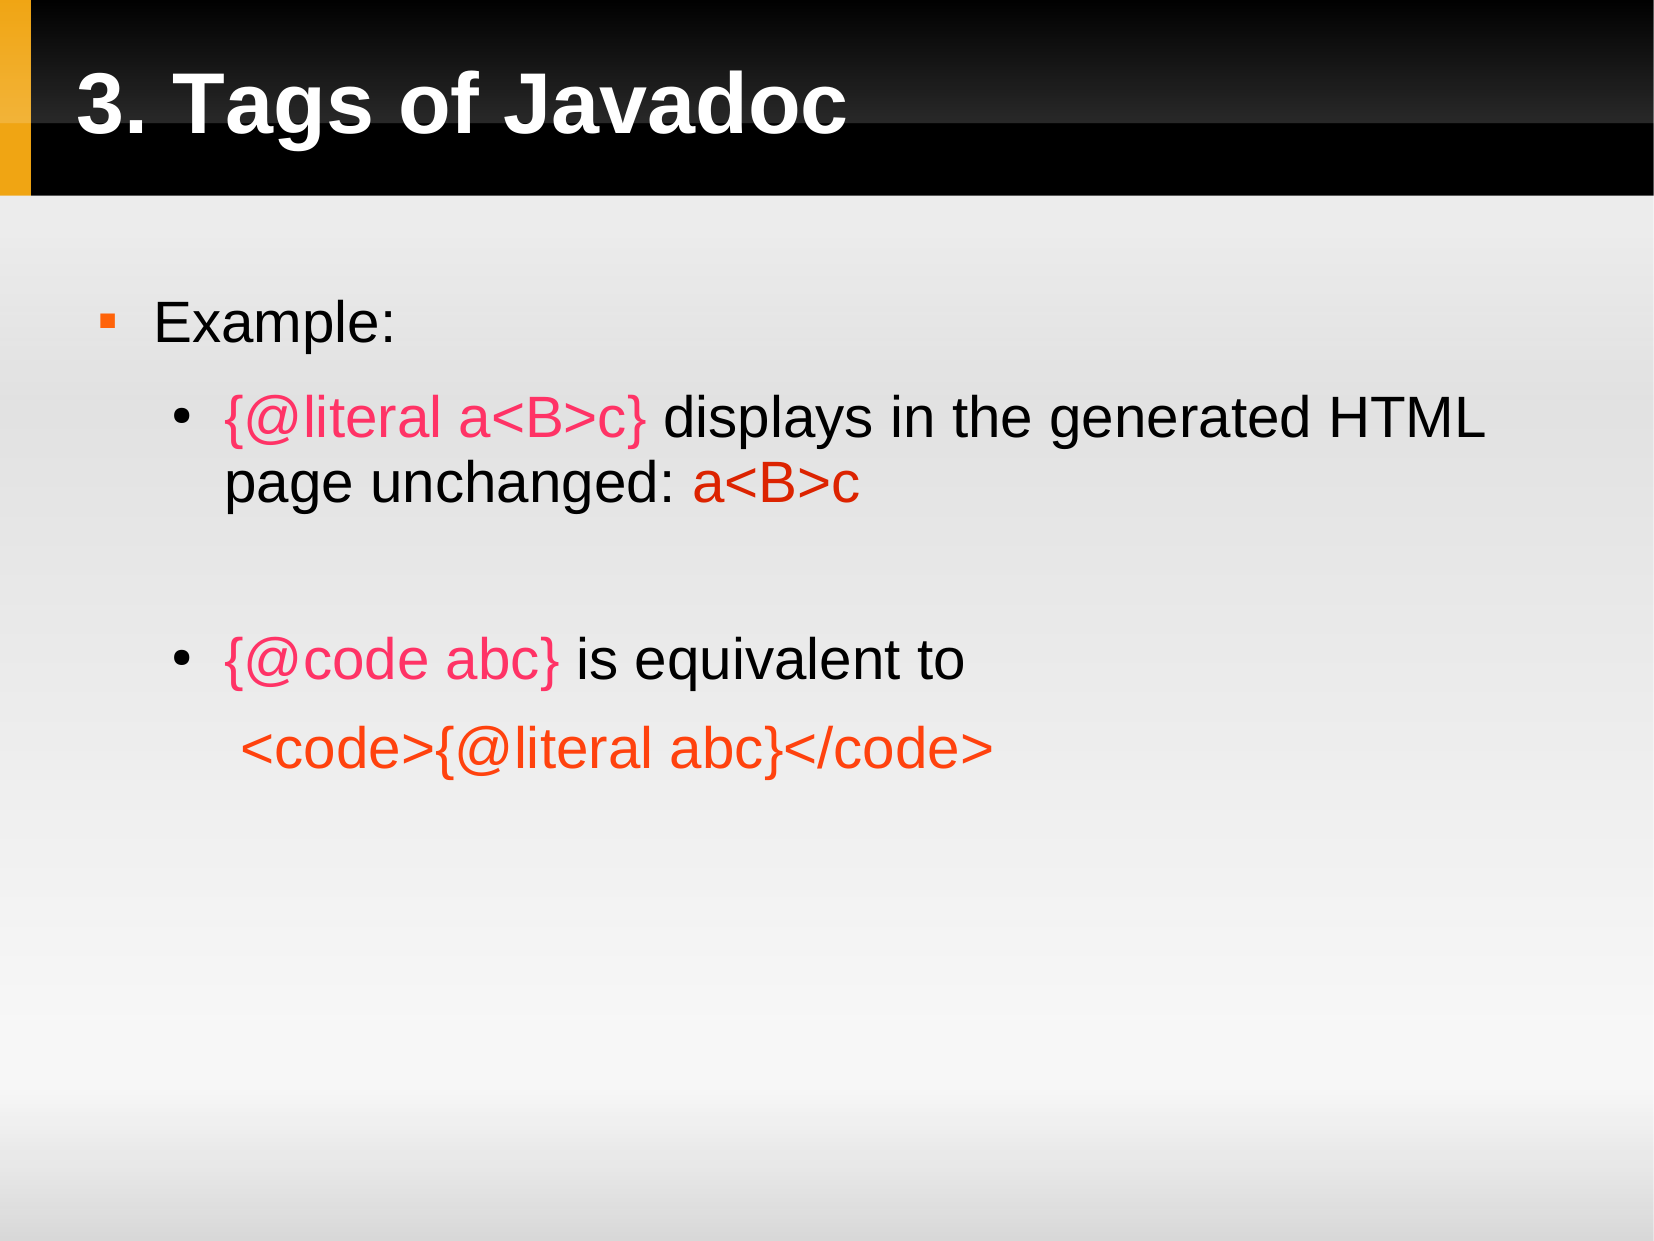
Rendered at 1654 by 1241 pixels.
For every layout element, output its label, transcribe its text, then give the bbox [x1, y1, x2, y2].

picture [0, 0, 1654, 1241]
title 3. Tags of Javadoc [76, 0, 1565, 208]
list Example: {@literal a<B>c} displays in the generated HTML page unchanged: a<B>c {@code abc} is equivalent to <code>{@literal abc}</code> [82, 290, 1571, 1109]
